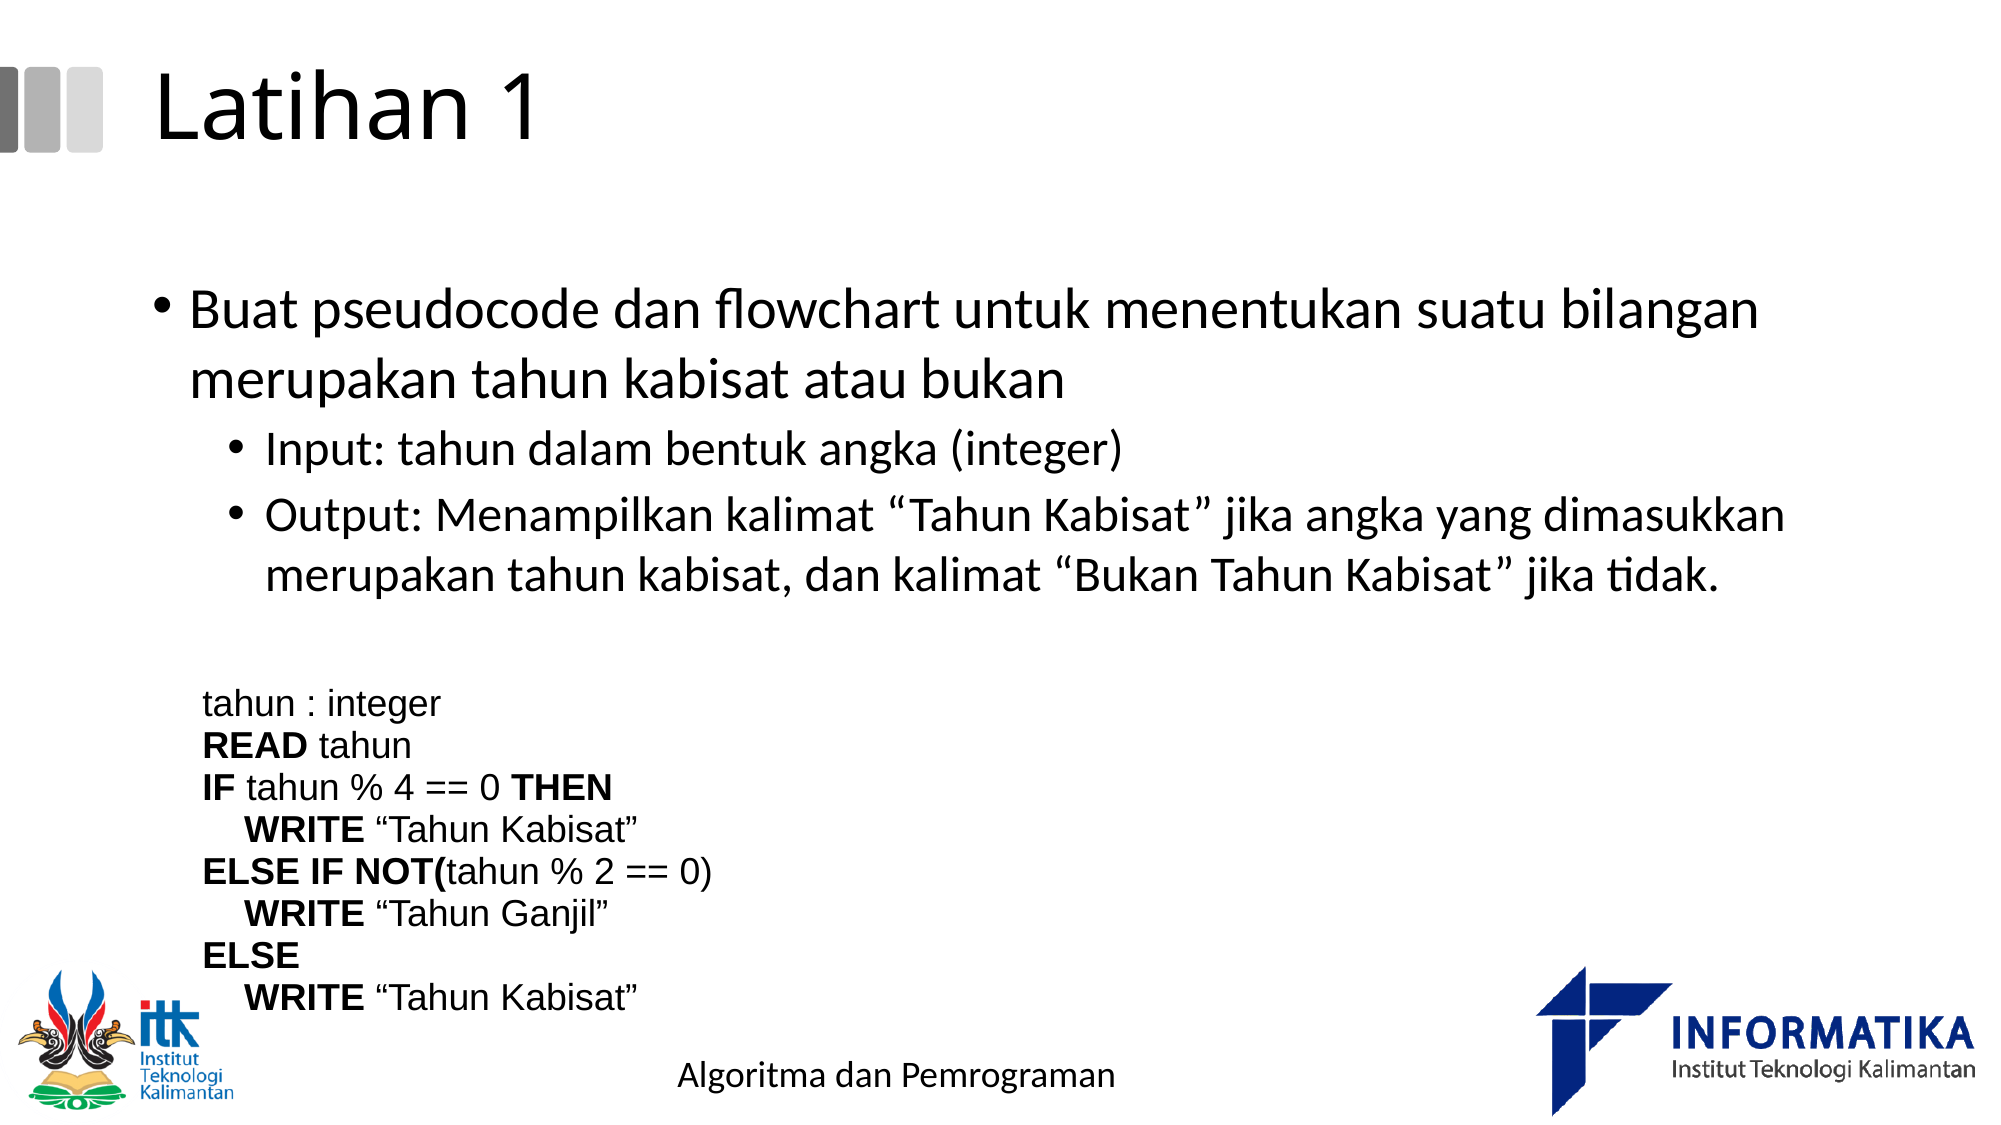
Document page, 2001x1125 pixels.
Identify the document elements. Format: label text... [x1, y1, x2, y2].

picture [0, 935, 252, 1125]
text_box Latihan 1 [137, 1, 1863, 219]
picture [1534, 965, 1976, 1118]
text_box tahun : integer READ tahun IF tahun % 4 == 0 THEN WRITE “Tahun Kabisat” ELSE IF NOT(tahun % 2 == 0) WRITE “Tahun Ganjil” ELSE WRITE “Tahun Kabisat” [187, 675, 1051, 1026]
text_box Buat pseudocode dan flowchart untuk menentukan suatu bilangan merupakan tahun kabisat atau bukan Input: tahun dalam bentuk angka (integer) Output: Menampilkan kalimat “Tahun Kabisat” jika angka yang dimasukkan merupakan tahun kabisat, dan kalimat “Bukan Tahun Kabisat” jika tidak. [137, 262, 1863, 977]
text_box Algoritma dan Pemrograman [662, 1042, 1338, 1103]
